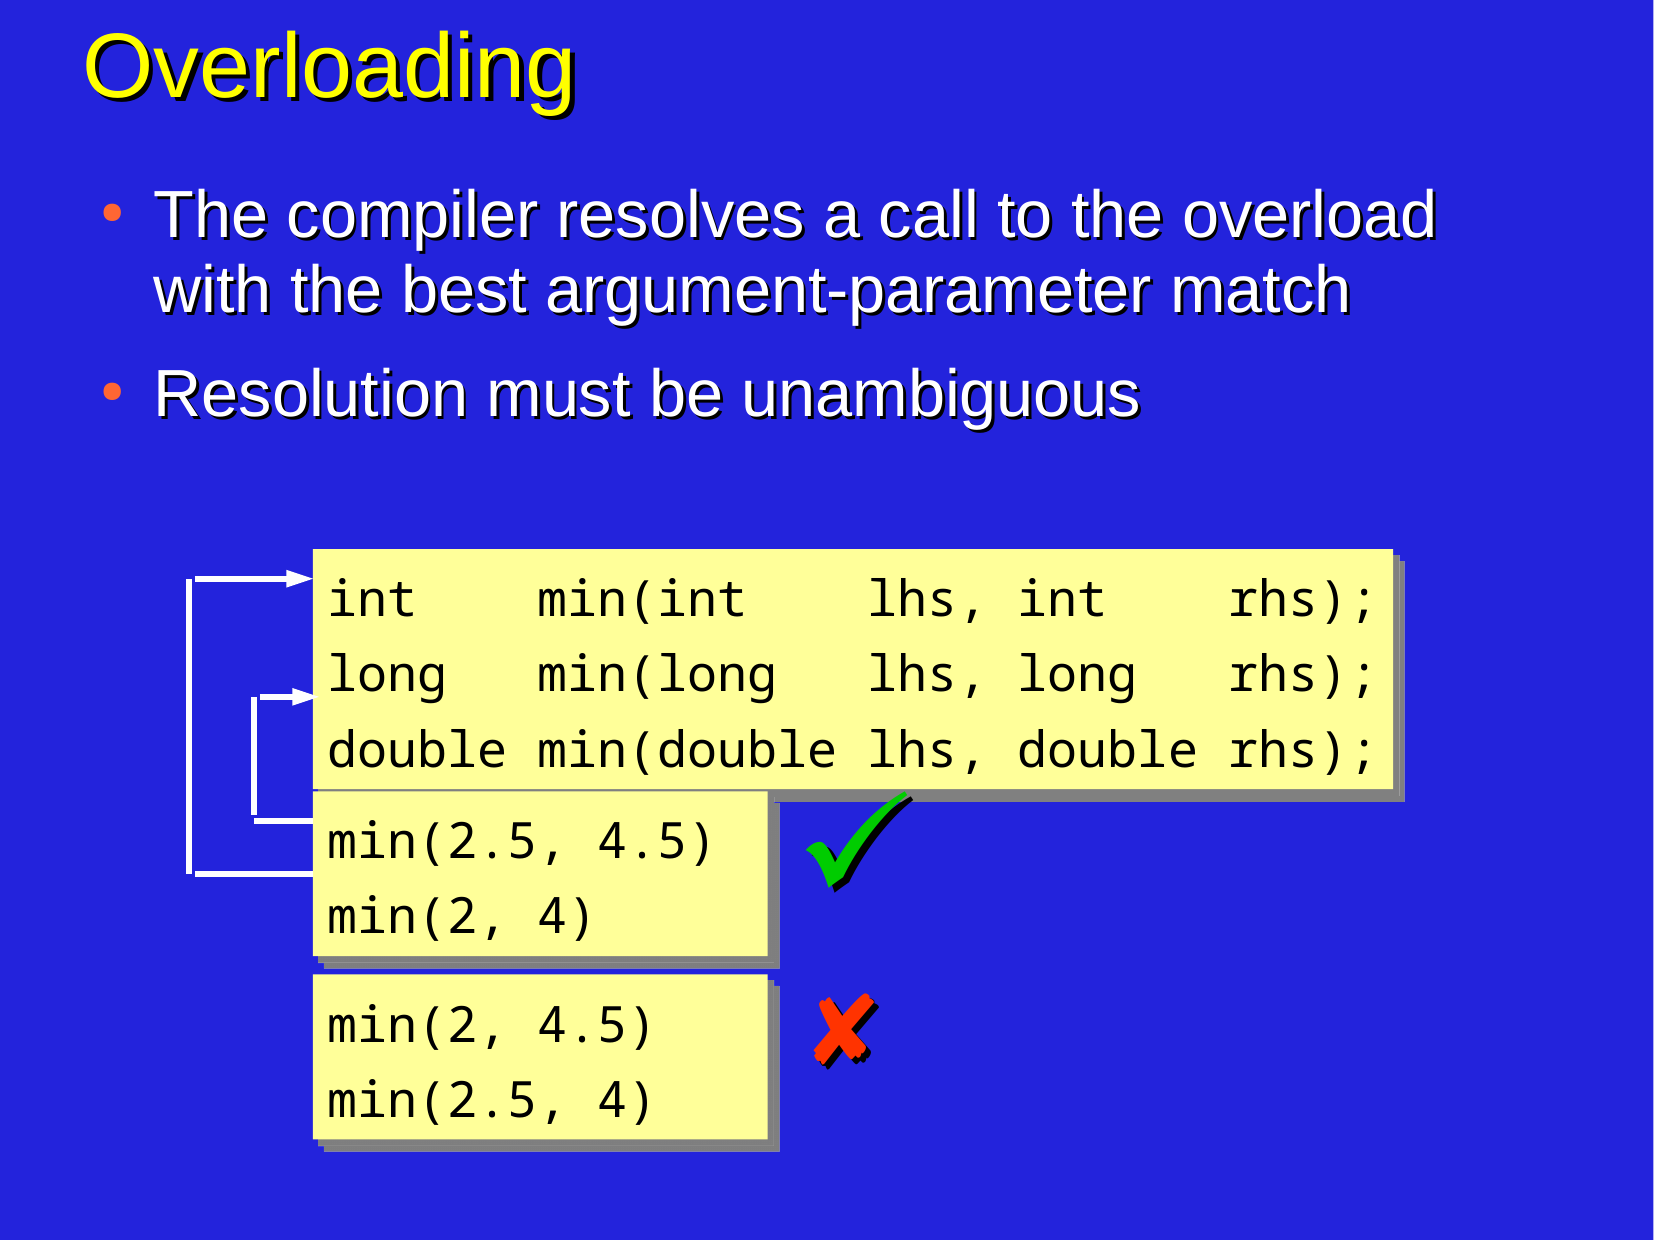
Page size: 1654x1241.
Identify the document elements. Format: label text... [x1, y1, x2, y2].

title Overloading [82, 2, 1571, 130]
text_box min(2.5, 4.5) min(2, 4) [312, 791, 768, 957]
text_box  [779, 749, 957, 945]
text_box min(2, 4.5) min(2.5, 4) [312, 974, 768, 1140]
list The compiler resolves a call to the overload with the best argument-parameter match Resolution must be unambiguous [82, 177, 1571, 1182]
text_box int min(int lhs, int rhs); long min(long lhs, long rhs); double min(double lhs, double rhs); [312, 549, 1394, 790]
text_box  [787, 941, 907, 1106]
